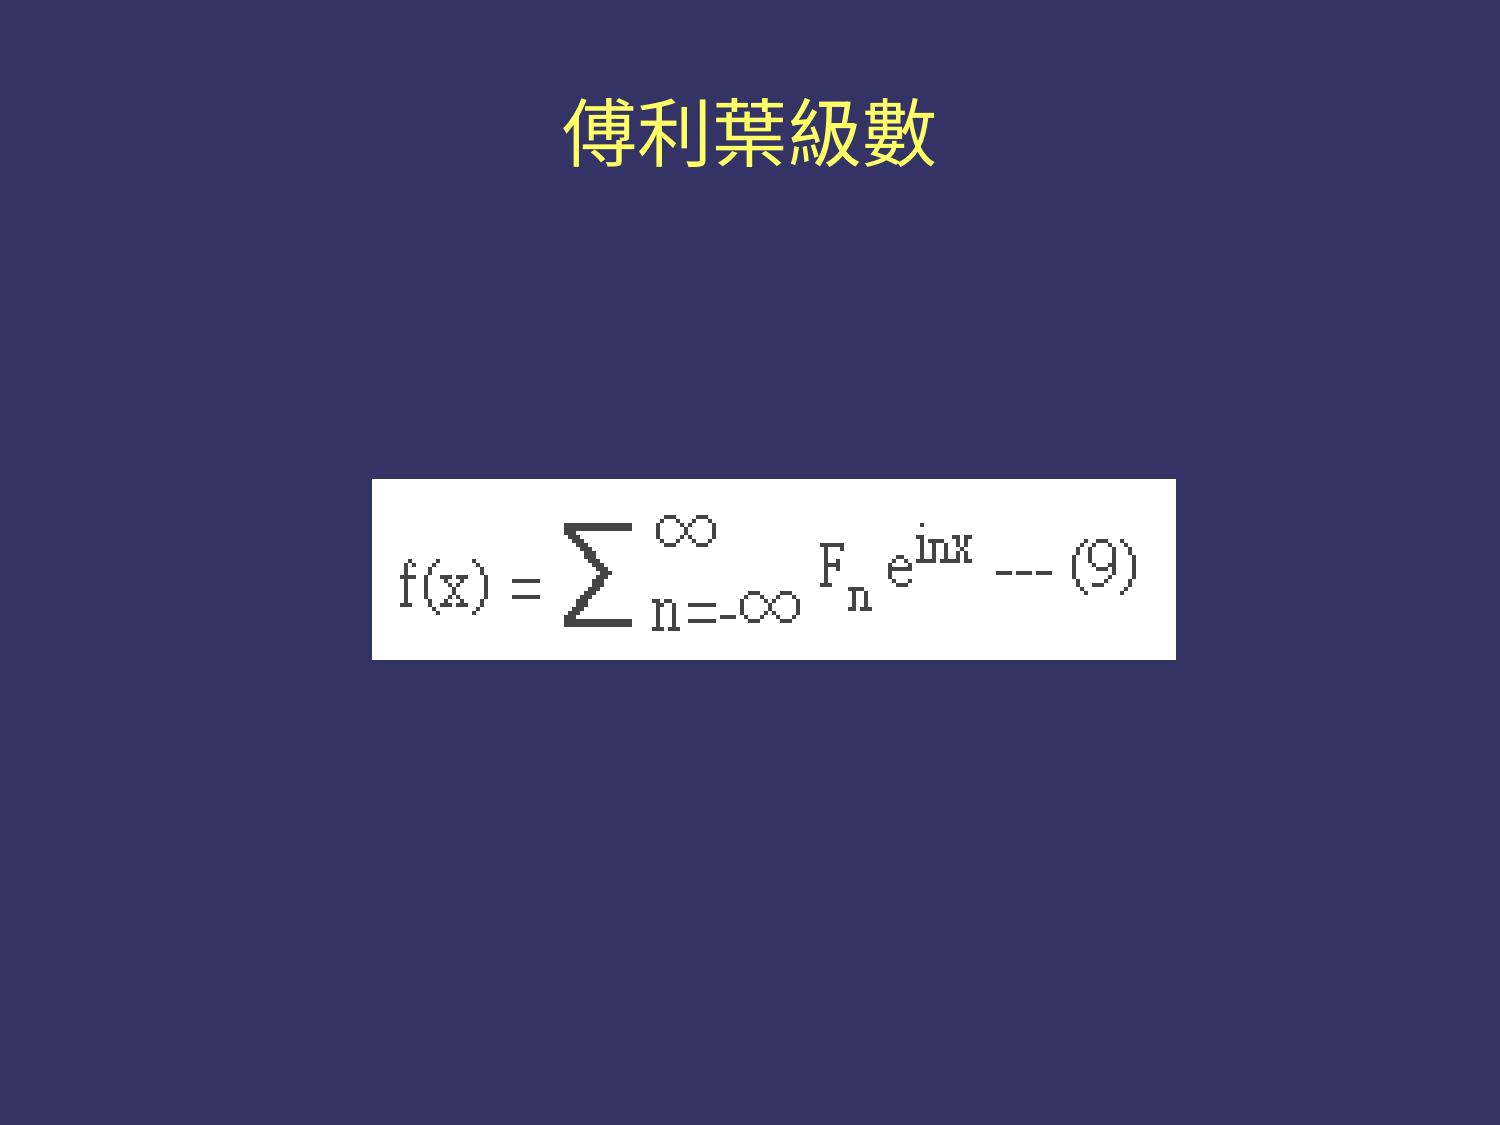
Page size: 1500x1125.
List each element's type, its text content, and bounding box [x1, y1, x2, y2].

title 傅利葉級數 [75, 37, 1426, 225]
picture [372, 479, 1176, 660]
